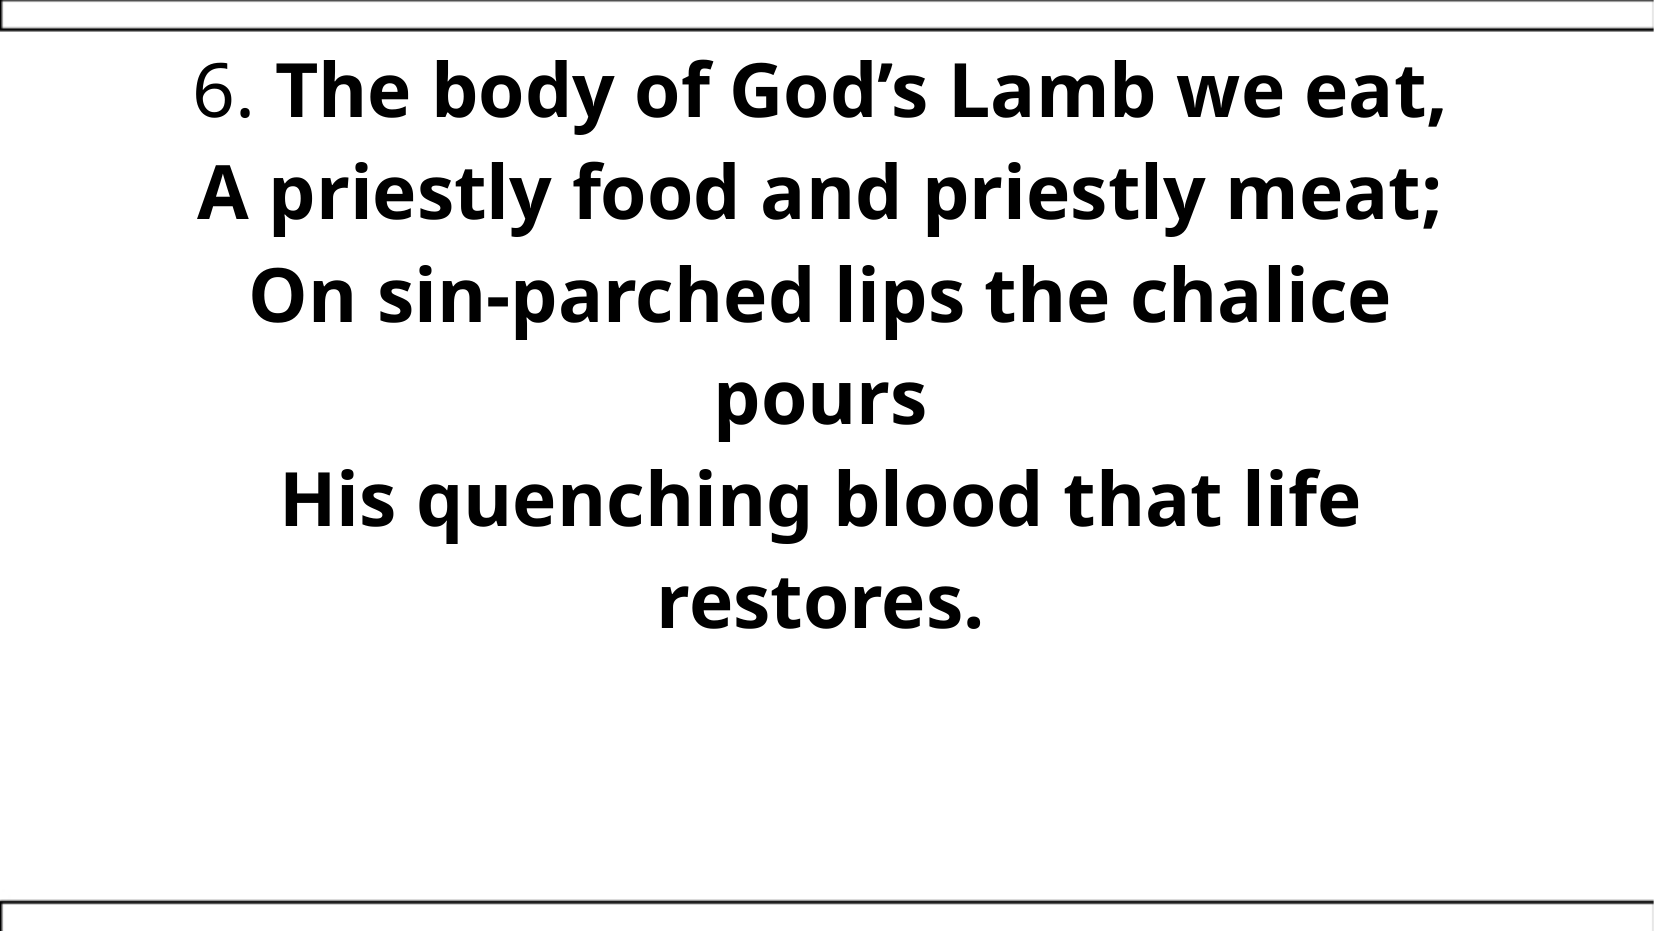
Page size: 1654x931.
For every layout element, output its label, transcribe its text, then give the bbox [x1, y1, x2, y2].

picture [0, 0, 1654, 931]
text_box 6. The body of God’s Lamb we eat, A priestly food and priestly meat; On sin-parched lips the chalice pours His quenching blood that life restores. [126, 30, 1516, 544]
